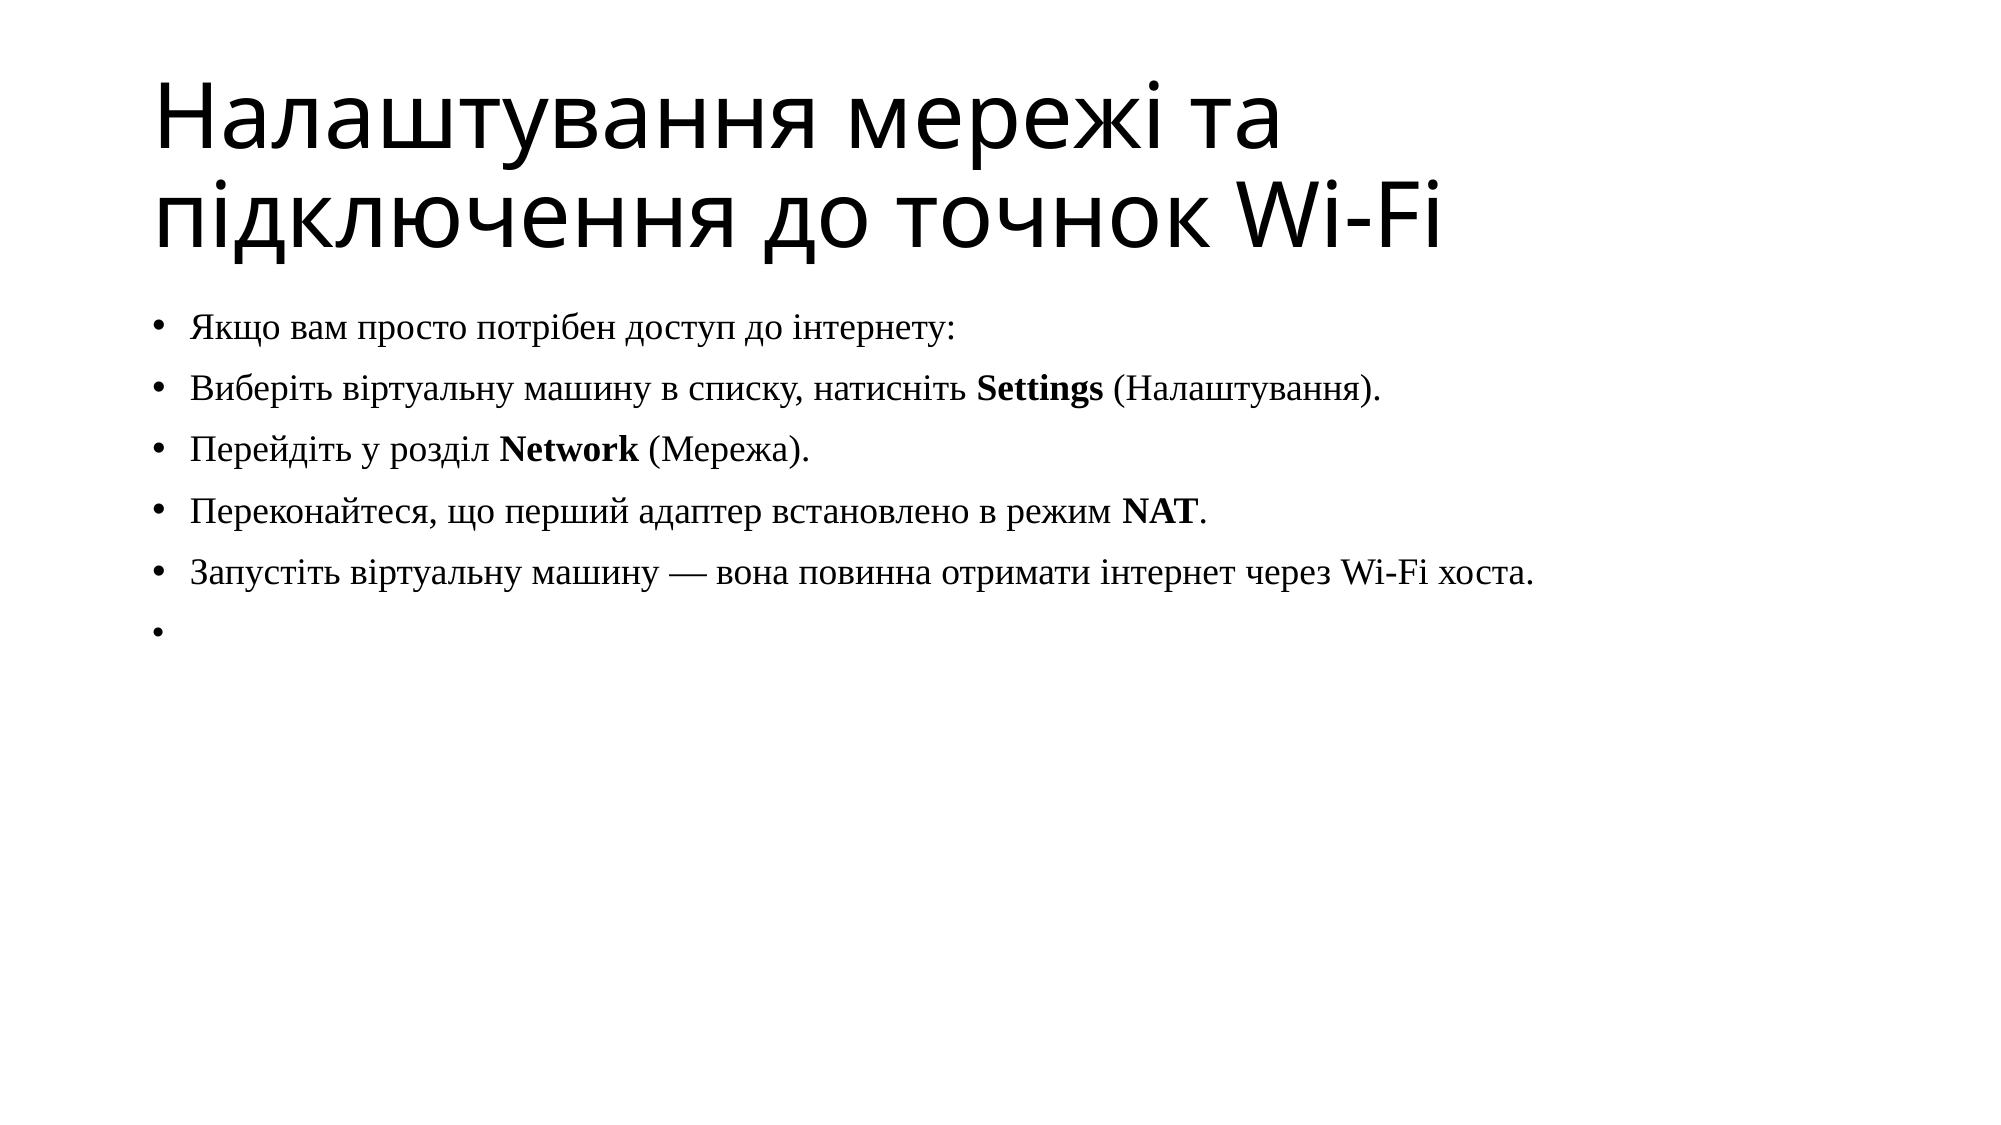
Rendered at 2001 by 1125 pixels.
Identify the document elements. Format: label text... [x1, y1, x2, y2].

title Налаштування мережі та підключення до точнок Wi-Fi [137, 59, 1863, 278]
list Якщо вам просто потрібен доступ до інтернету: Виберіть віртуальну машину в списку, натисніть Settings (Налаштування). Перейдіть у розділ Network (Мережа). Переконайтеся, що перший адаптер встановлено в режим NAT. Запустіть віртуальну машину — вона повинна отримати інтернет через Wi-Fi хоста. [137, 299, 1863, 1014]
